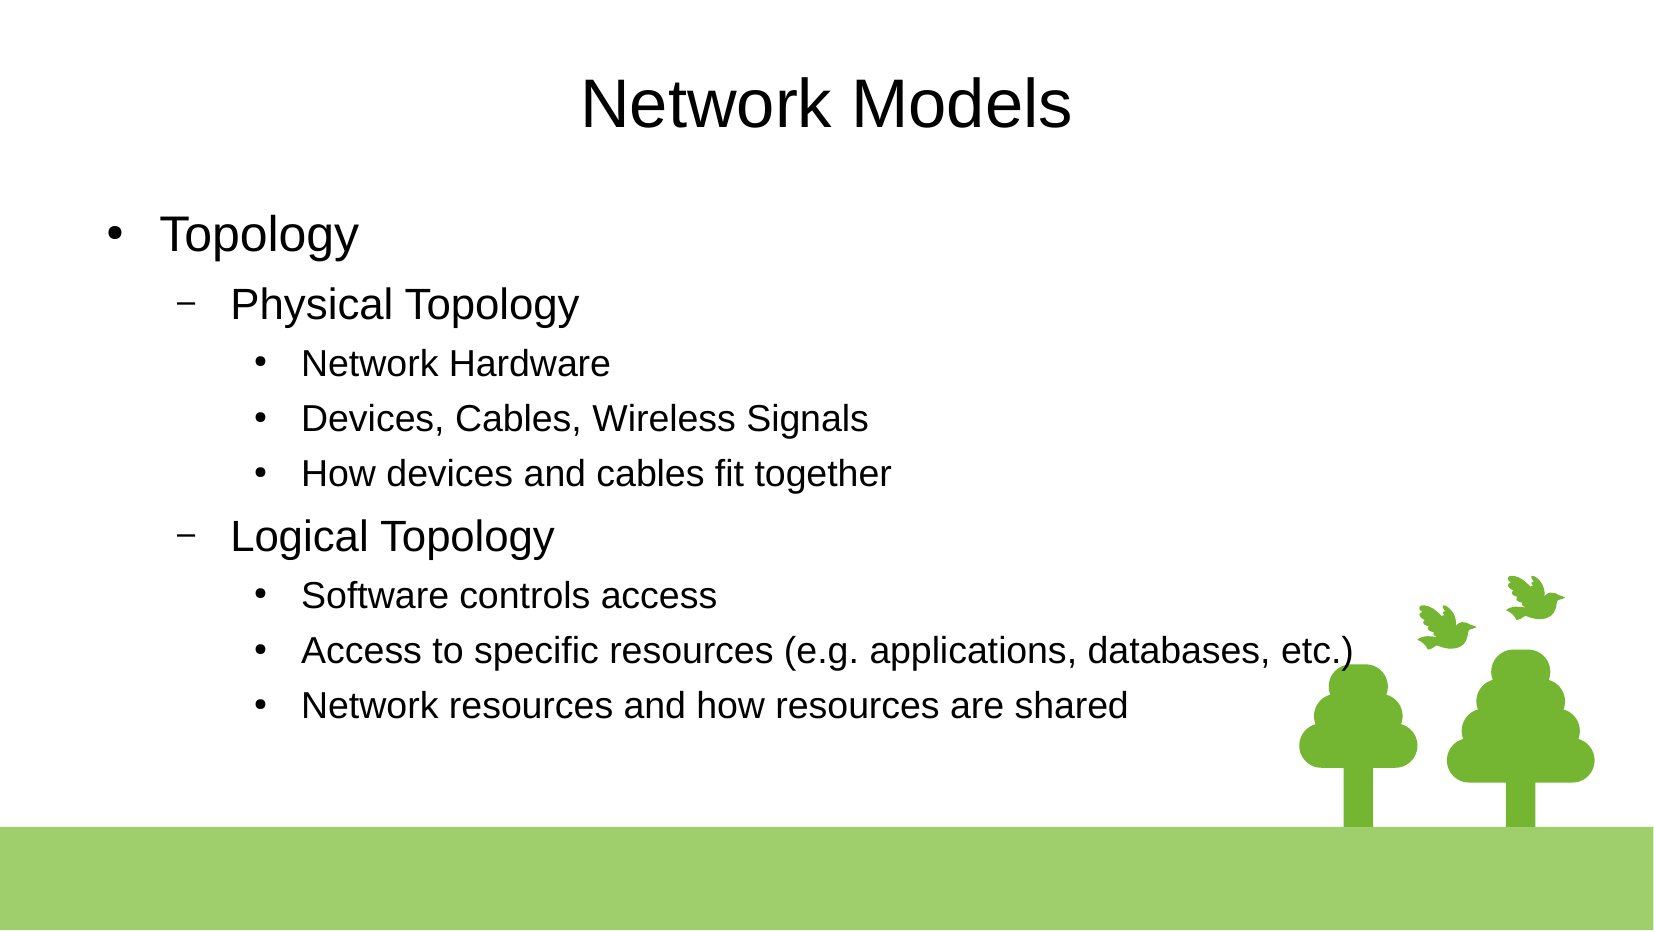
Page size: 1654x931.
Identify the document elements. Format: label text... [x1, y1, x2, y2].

title Network Models [88, 29, 1565, 178]
list Topology Physical Topology Network Hardware Devices, Cables, Wireless Signals How devices and cables fit together Logical Topology Software controls access Access to specific resources (e.g. applications, databases, etc.) Network resources and how resources are shared [88, 206, 1565, 788]
